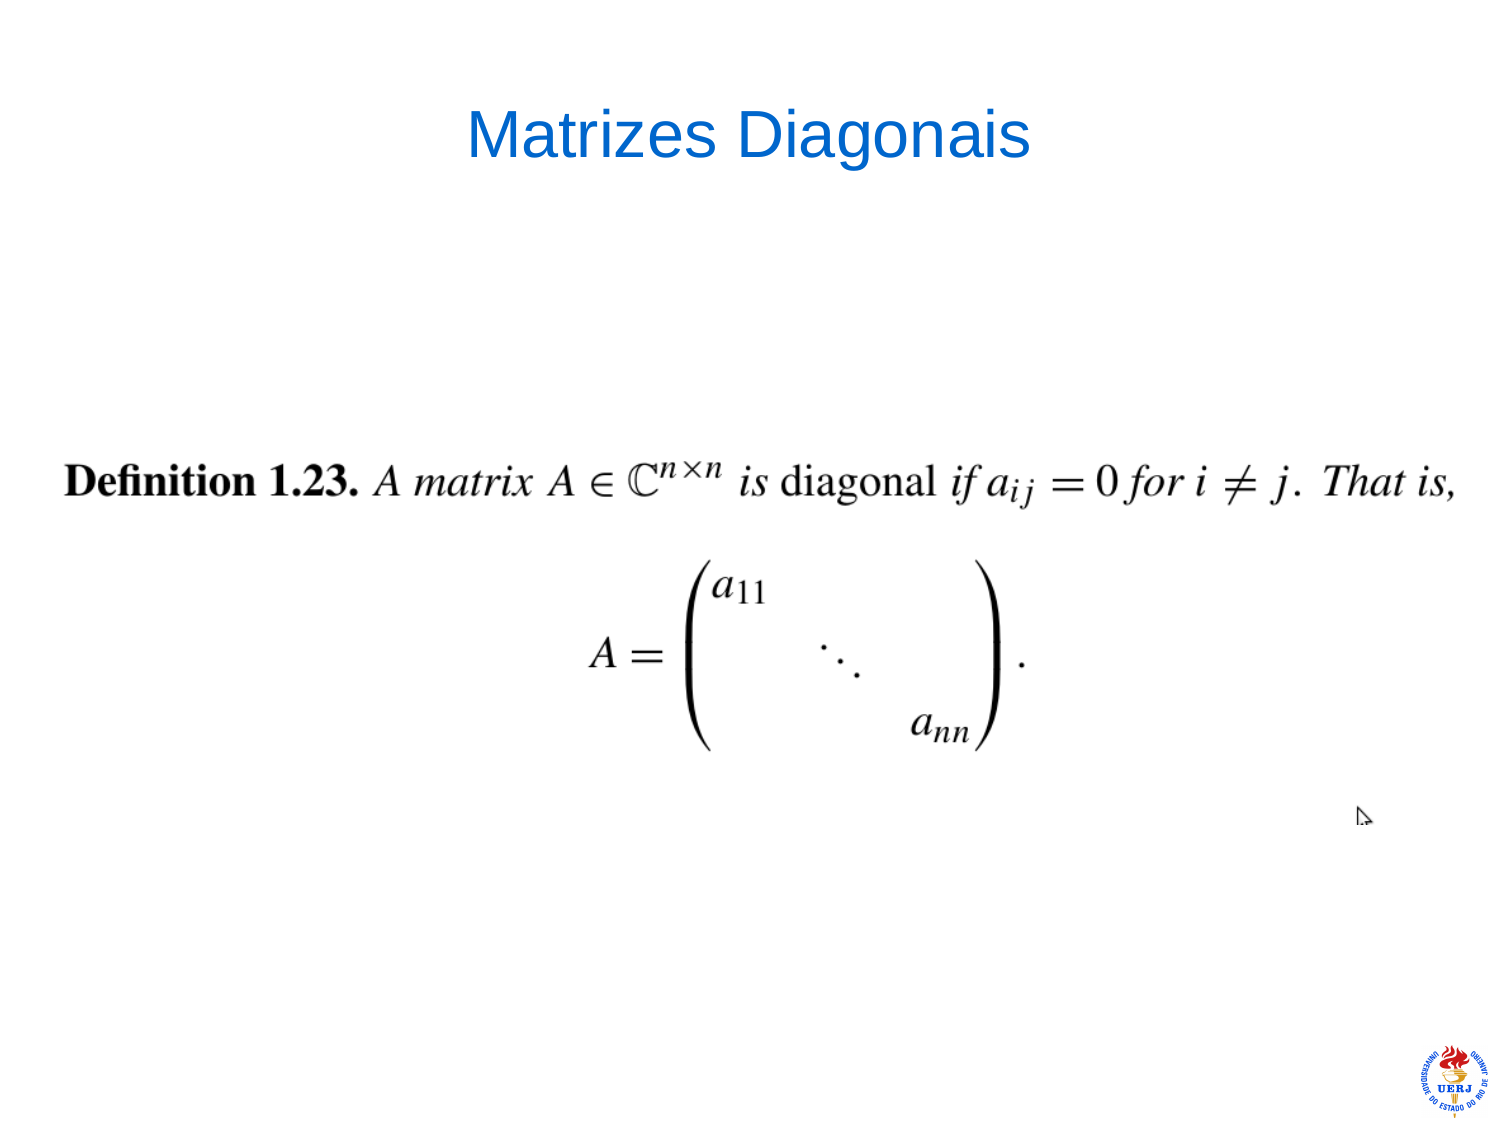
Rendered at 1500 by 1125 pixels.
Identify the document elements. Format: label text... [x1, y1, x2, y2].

title Matrizes Diagonais [75, 45, 1424, 232]
picture [7, 413, 1500, 825]
picture [1421, 1045, 1488, 1118]
